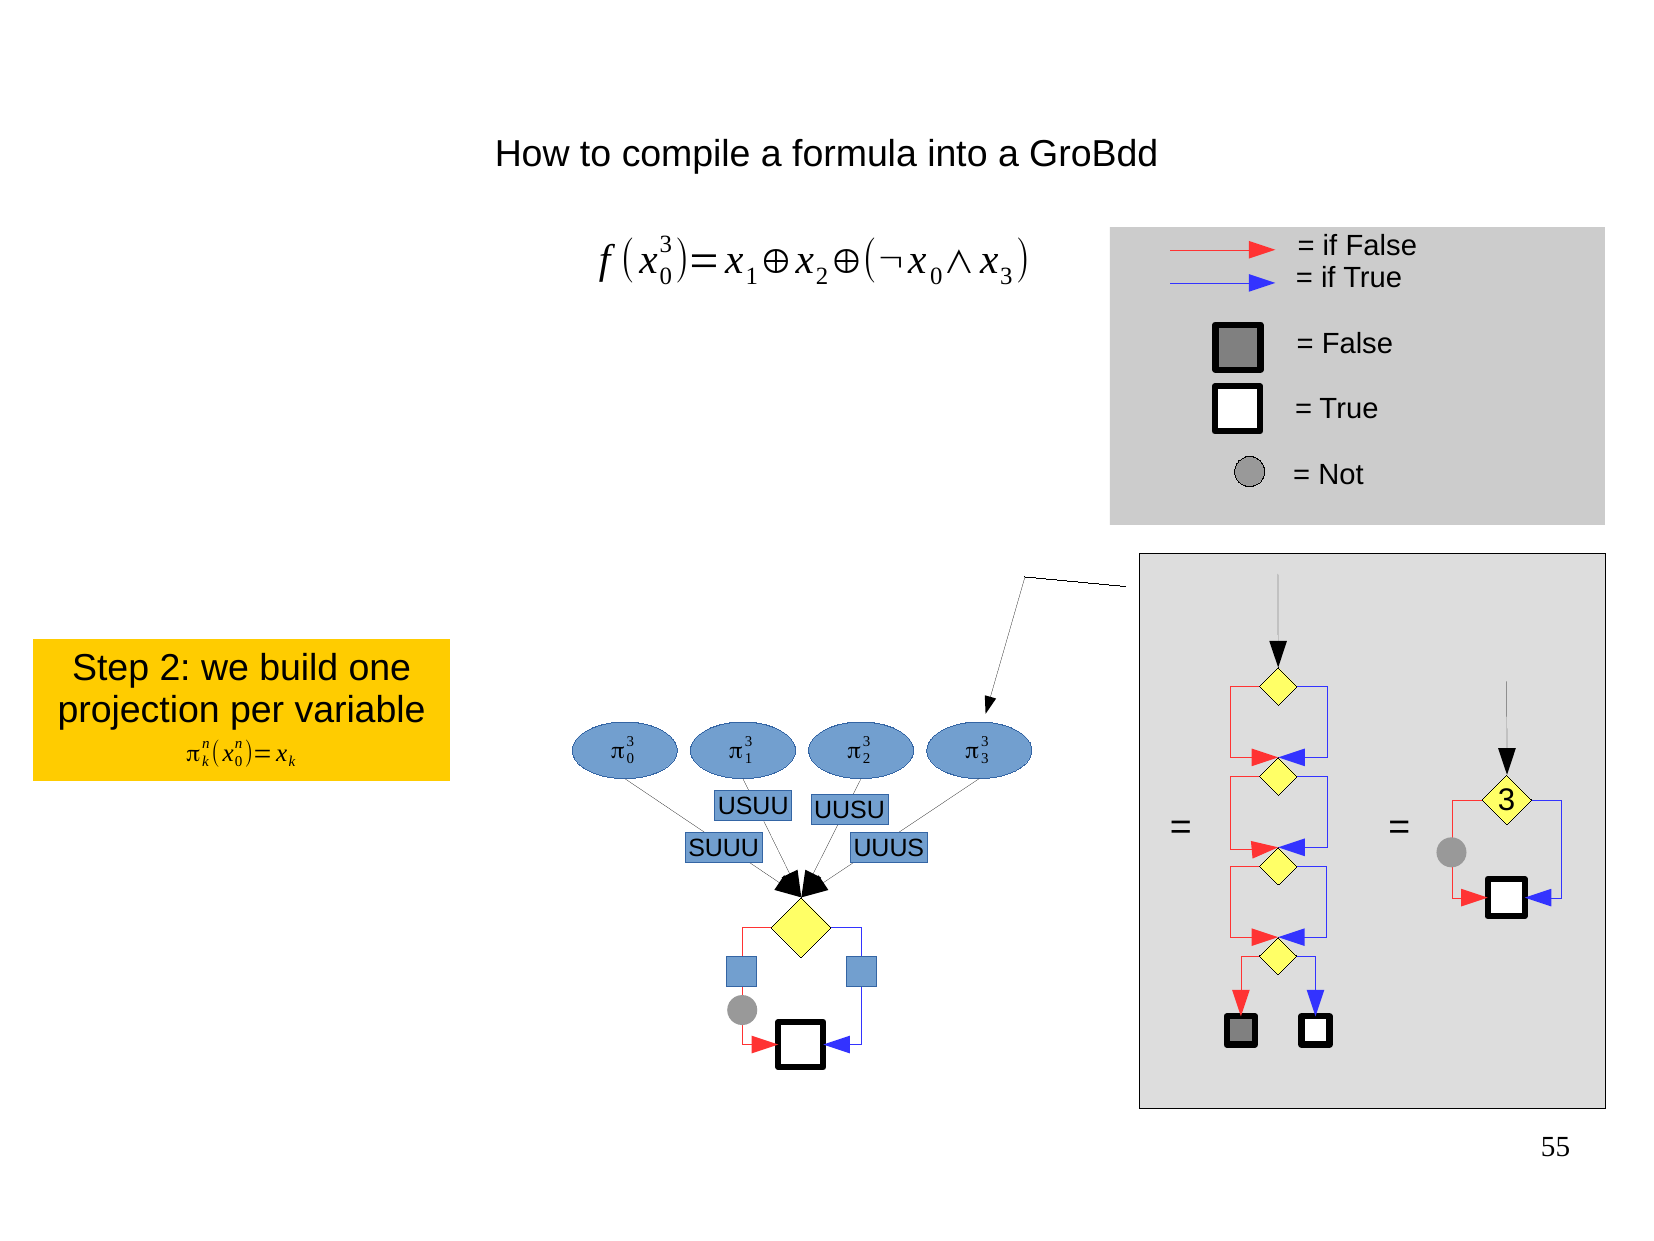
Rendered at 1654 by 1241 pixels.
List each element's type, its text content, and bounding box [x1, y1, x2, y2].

text_box [572, 722, 678, 779]
chart [841, 731, 877, 767]
text_box UUUS [850, 832, 928, 863]
text_box = if False = if True = False = True = Not [1109, 227, 1605, 525]
chart [590, 257, 1036, 289]
text_box [985, 576, 1126, 714]
text_box [1215, 386, 1261, 432]
chart [722, 731, 759, 767]
text_box Step 2: we build one projection per variable [33, 639, 450, 781]
text_box [778, 1022, 824, 1068]
text_box = [1373, 798, 1426, 856]
text_box = [1155, 798, 1207, 856]
text_box [1140, 554, 1606, 1109]
text_box [771, 897, 831, 958]
text_box 3 [1482, 775, 1532, 825]
text_box [1234, 456, 1265, 487]
text_box USUU [714, 790, 792, 821]
text_box [690, 722, 796, 779]
text_box SUUU [685, 832, 763, 863]
chart [180, 735, 303, 770]
text_box [808, 722, 914, 779]
text_box UUSU [811, 794, 889, 825]
text_box [926, 722, 1032, 779]
text_box [727, 995, 758, 1026]
chart [959, 731, 995, 767]
title How to compile a formula into a GroBdd [82, 49, 1571, 257]
text_box [726, 956, 757, 987]
chart [604, 731, 641, 767]
text_box [846, 956, 877, 987]
text_box [1215, 324, 1261, 370]
